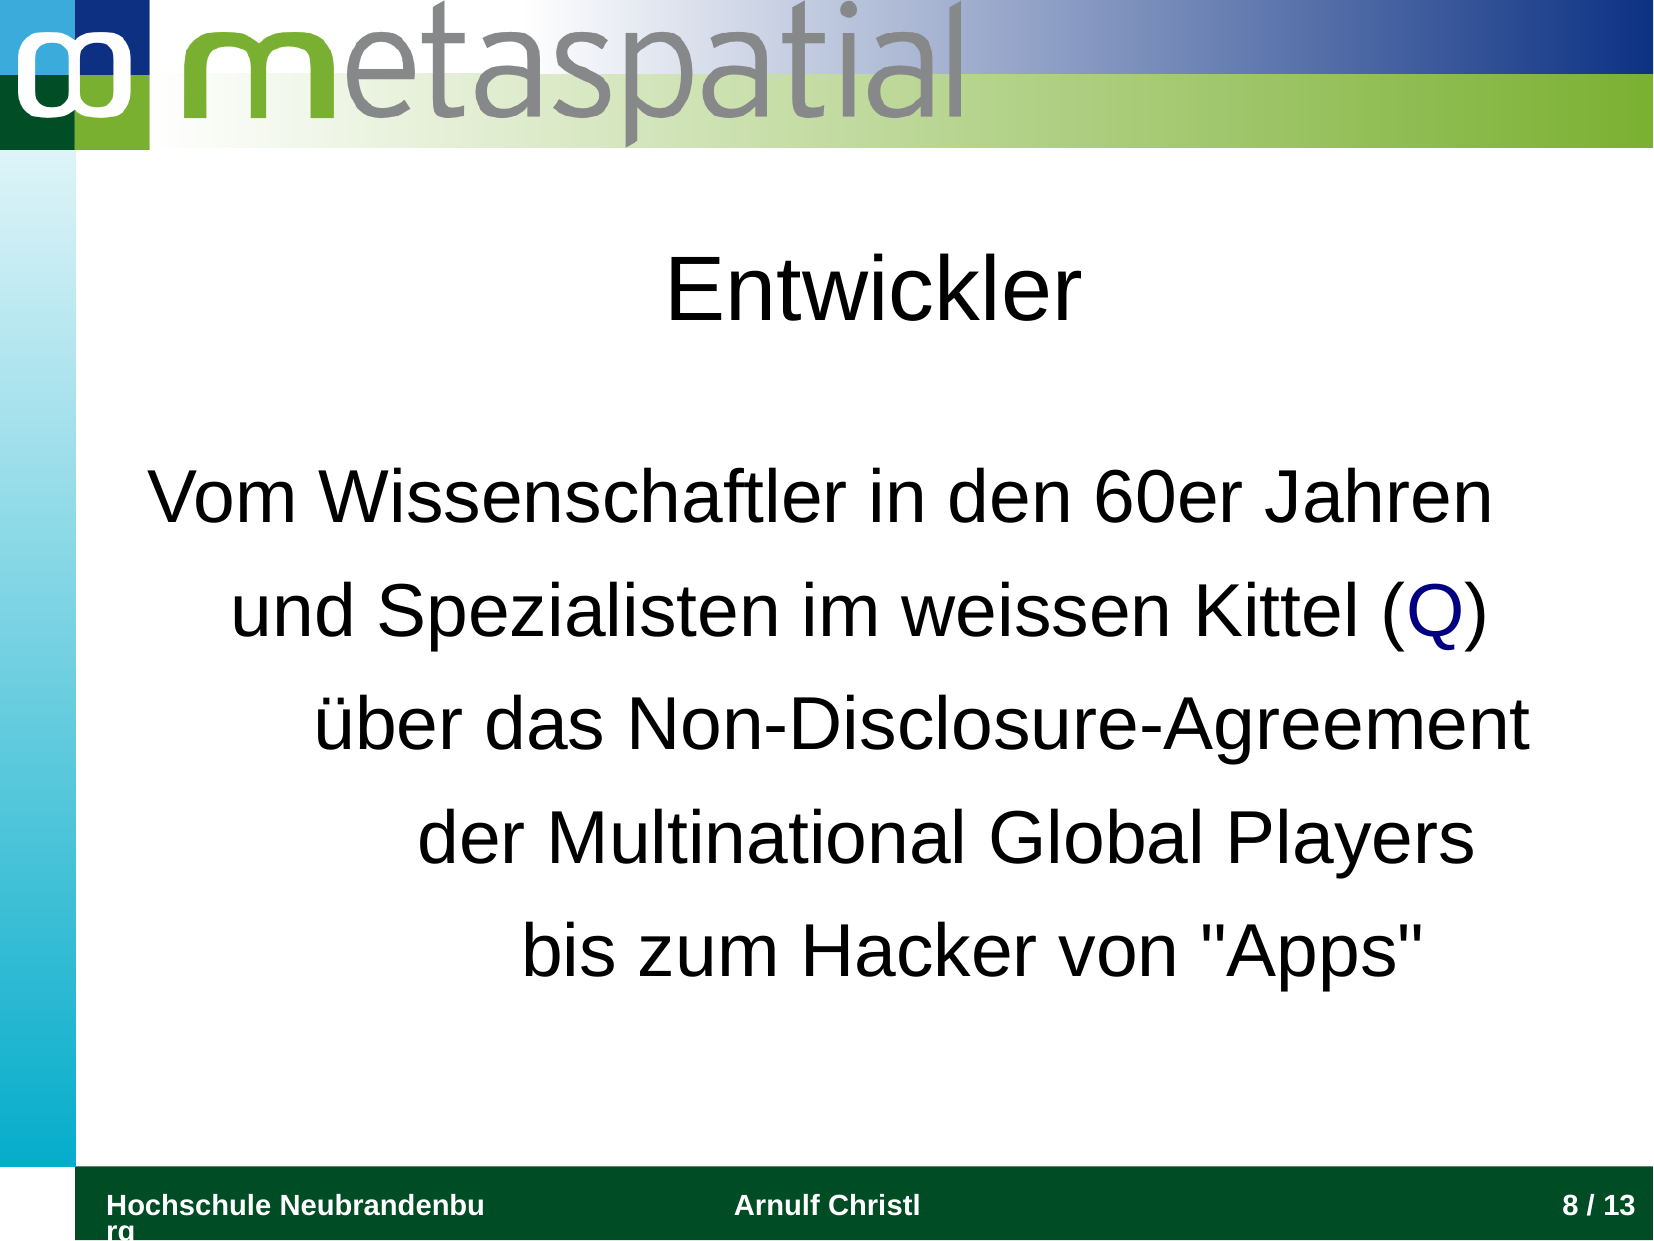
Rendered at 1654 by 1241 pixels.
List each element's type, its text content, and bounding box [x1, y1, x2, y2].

title Entwickler [177, 185, 1571, 393]
picture [0, 0, 961, 150]
list Vom Wissenschaftler in den 60er Jahren und Spezialisten im weissen Kittel (Q) über das Non-Disclosure-Agreement der Multinational Global Players bis zum Hacker von "Apps" [147, 454, 1601, 1052]
